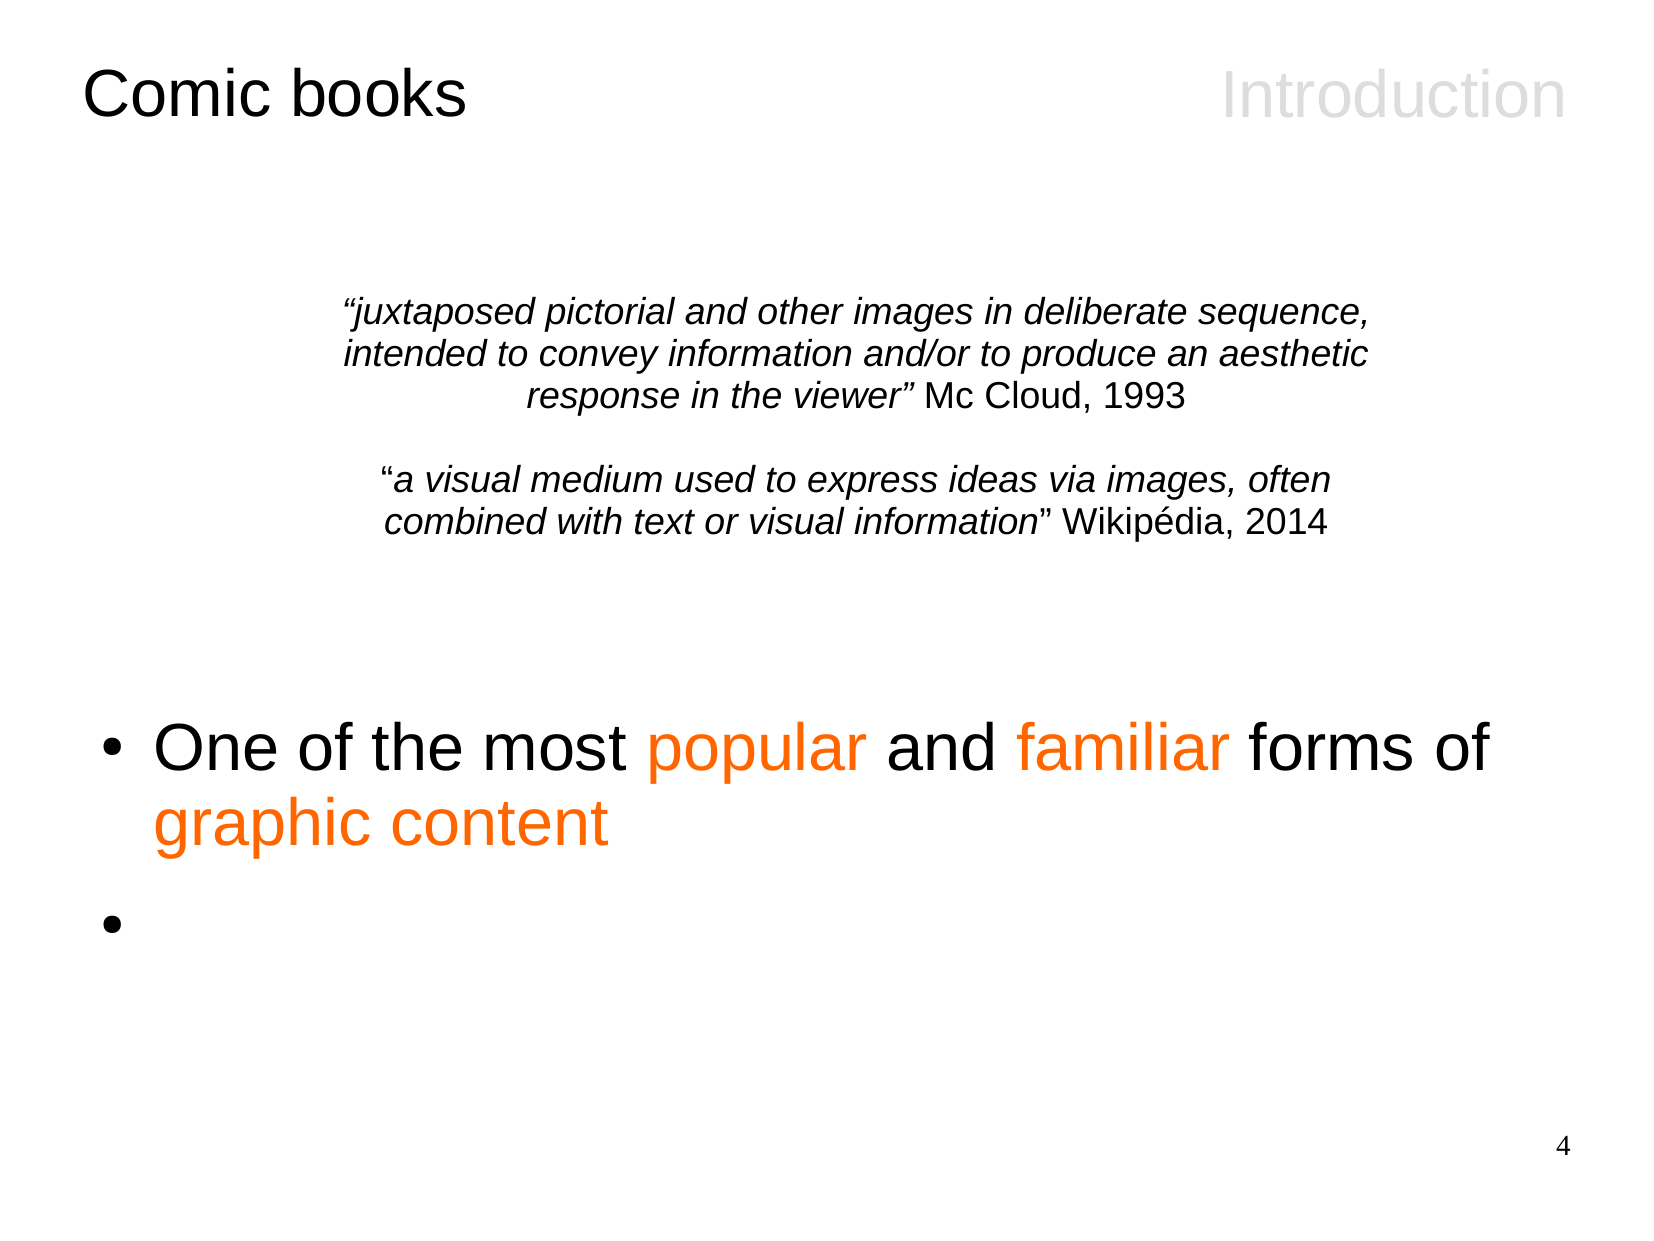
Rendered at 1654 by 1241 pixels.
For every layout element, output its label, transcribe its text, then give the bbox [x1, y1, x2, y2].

title Comic books [82, 41, 1170, 146]
list One of the most popular and familiar forms of graphic content [82, 188, 1571, 988]
